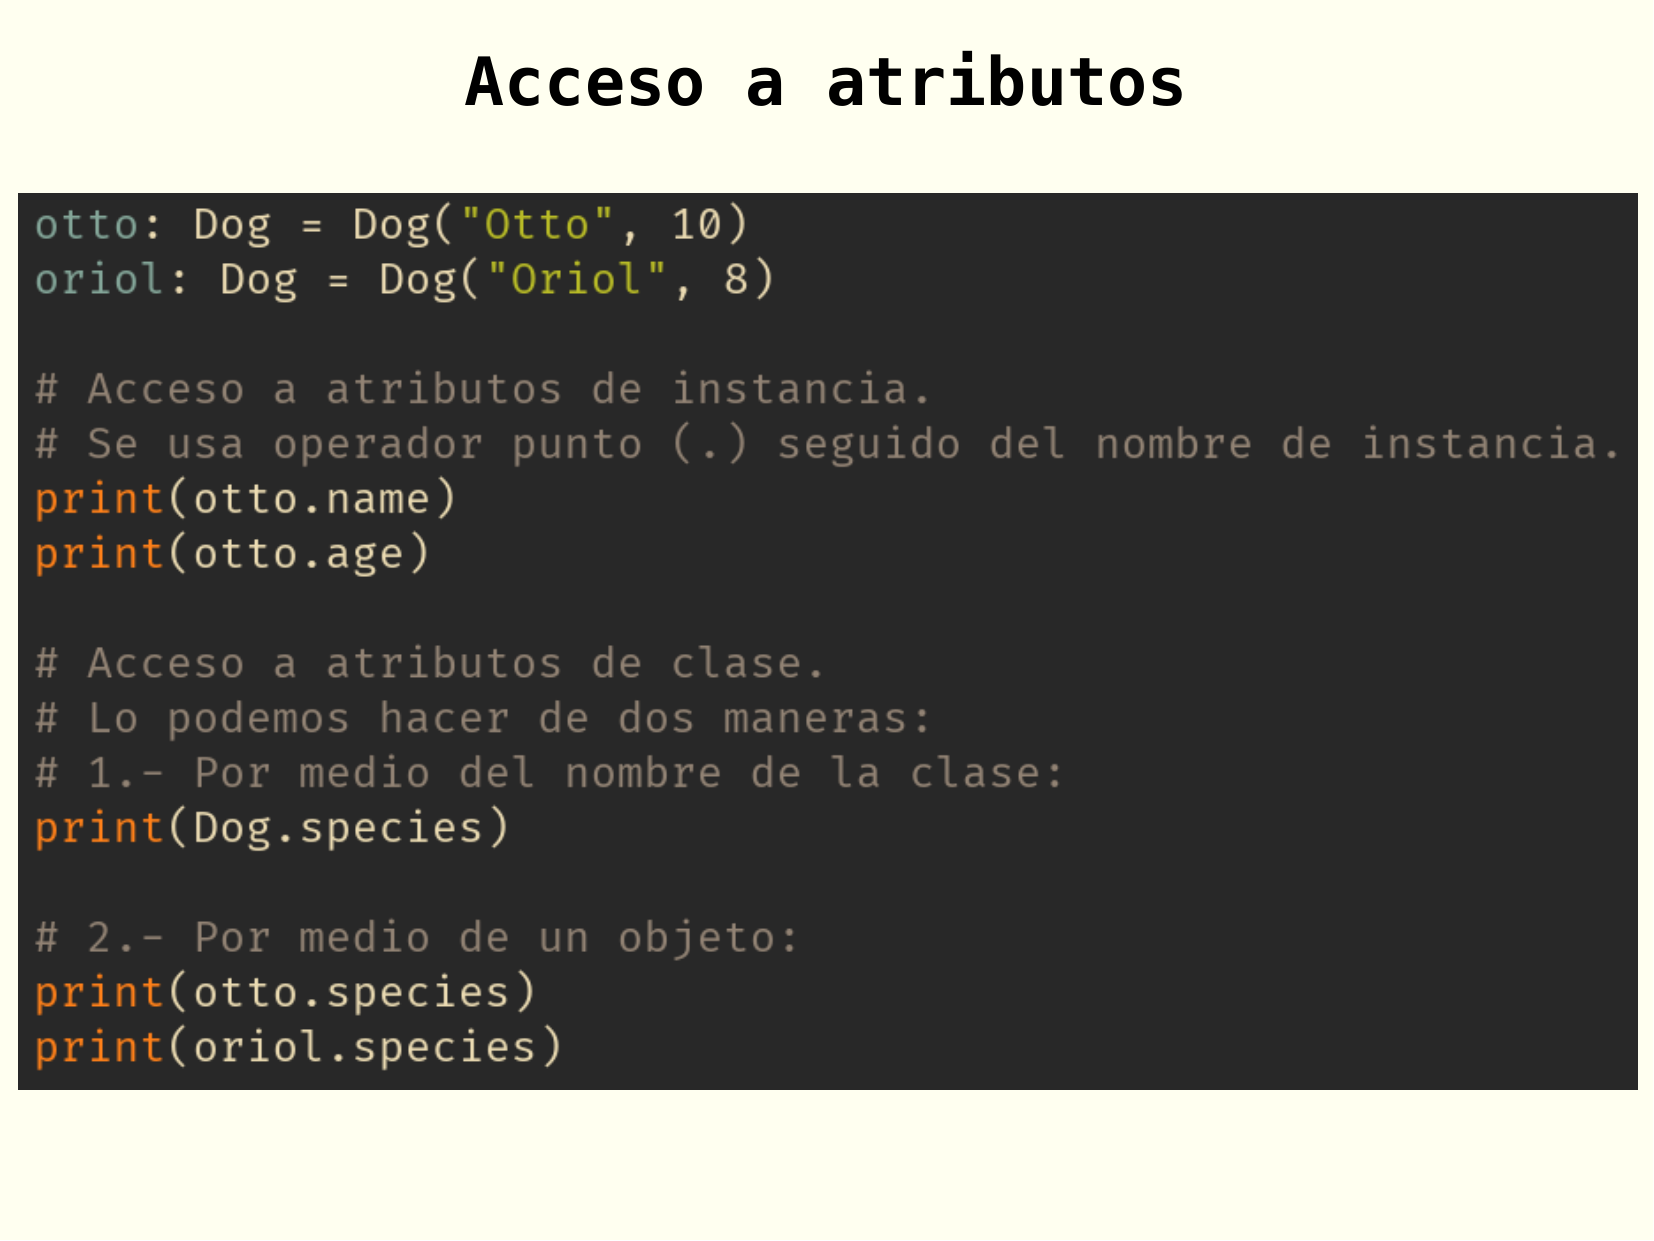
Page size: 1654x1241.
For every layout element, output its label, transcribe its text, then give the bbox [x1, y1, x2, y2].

title Acceso a atributos [82, 24, 1571, 141]
picture [18, 193, 1638, 1090]
